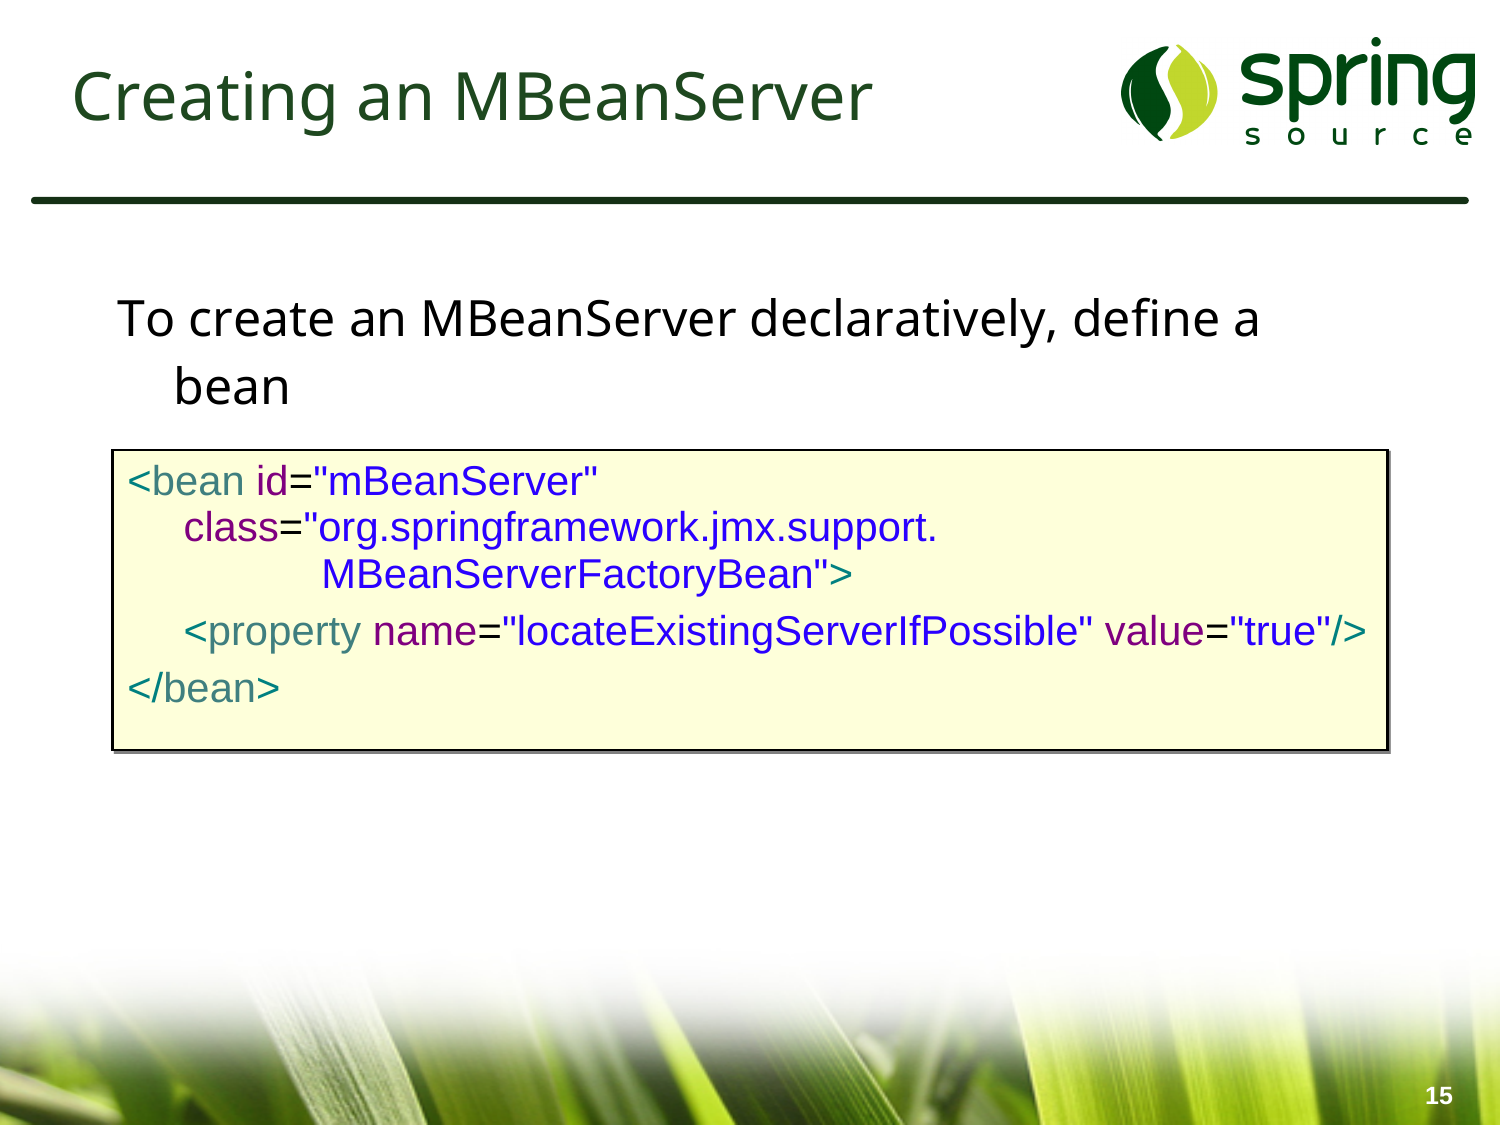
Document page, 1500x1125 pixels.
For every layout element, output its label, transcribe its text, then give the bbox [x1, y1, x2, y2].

list To create an MBeanServer declaratively, define a bean [103, 275, 1394, 938]
picture [0, 944, 1500, 1125]
picture [1121, 37, 1475, 145]
title Creating an MBeanServer [56, 13, 1089, 176]
text_box <bean id="mBeanServer" class="org.springframework.jmx.support. MBeanServerFactoryBean"> <property name="locateExistingServerIfPossible" value="true"/> </bean> [112, 450, 1388, 751]
